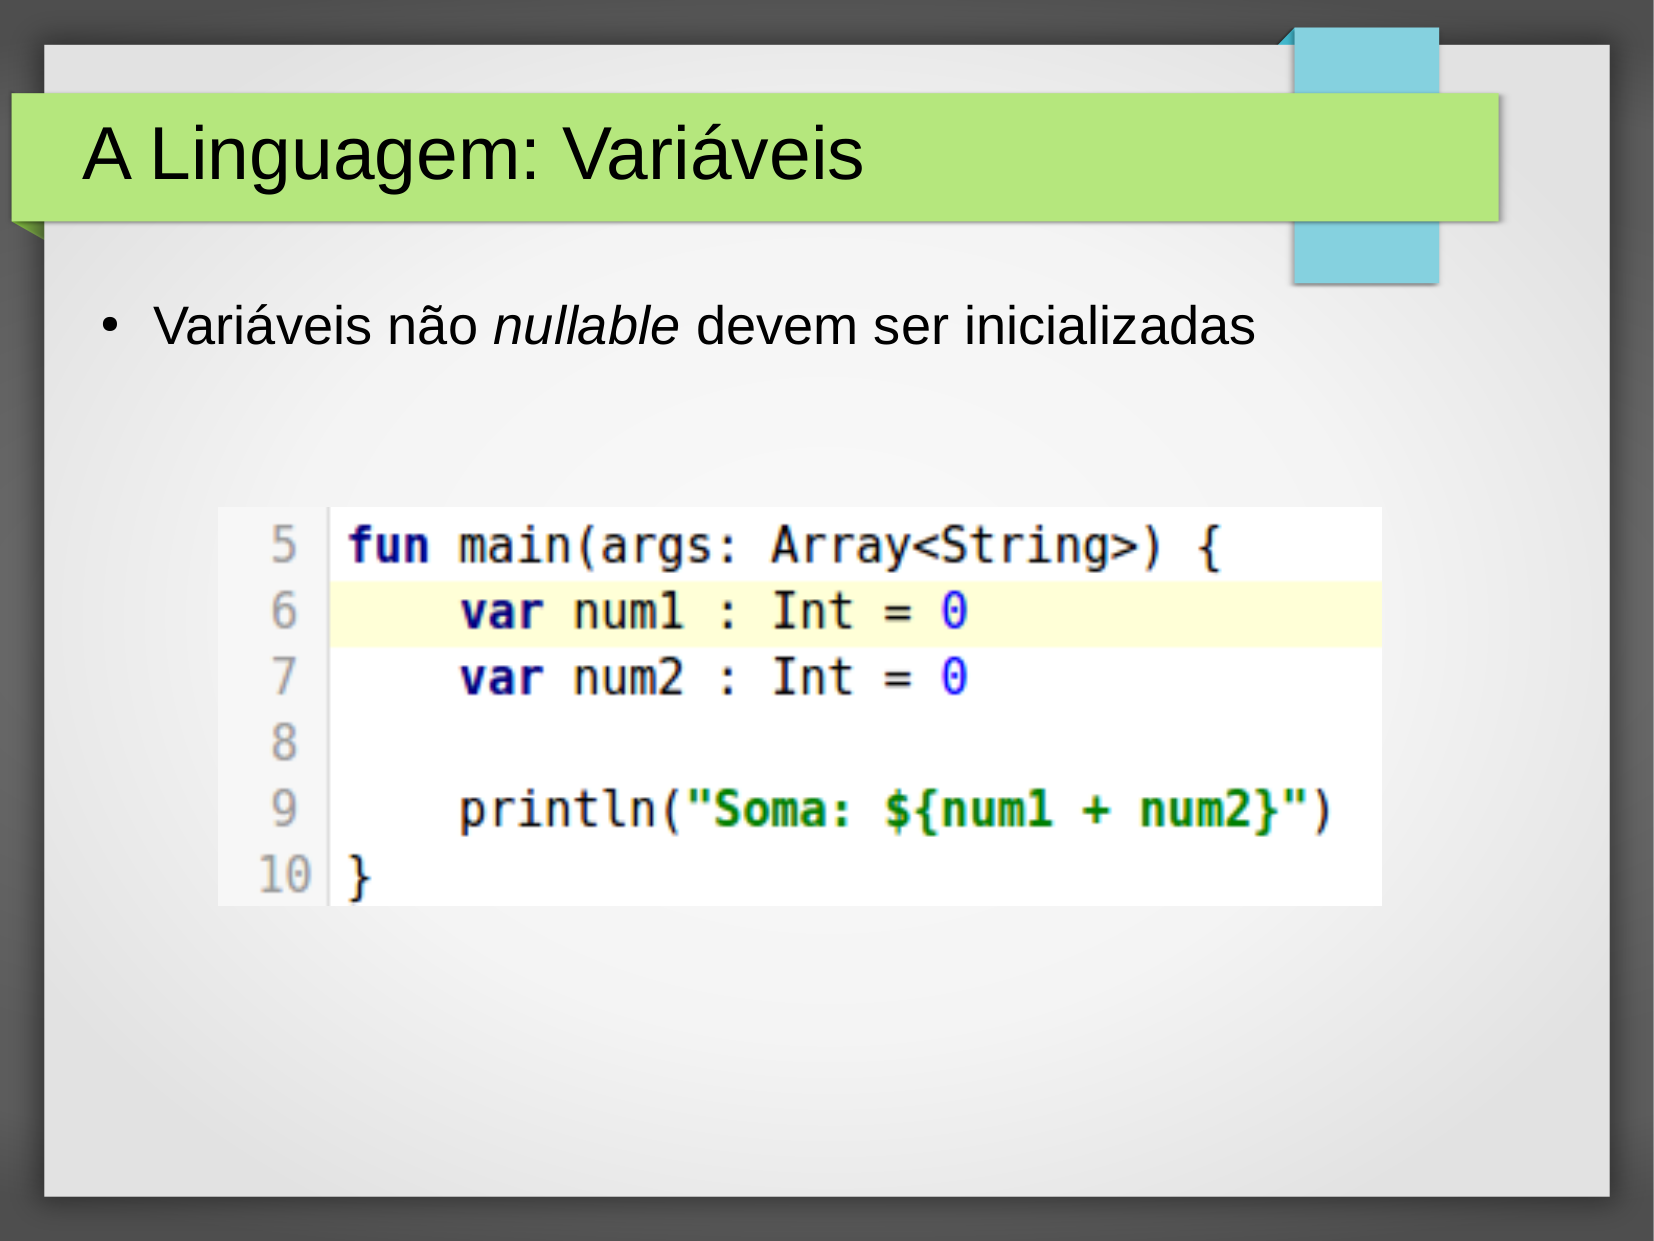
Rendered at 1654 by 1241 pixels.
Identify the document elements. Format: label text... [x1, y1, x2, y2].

picture [0, 0, 1654, 1241]
title A Linguagem: Variáveis [82, 94, 1264, 213]
list Variáveis não nullable devem ser inicializadas [82, 295, 1571, 1015]
